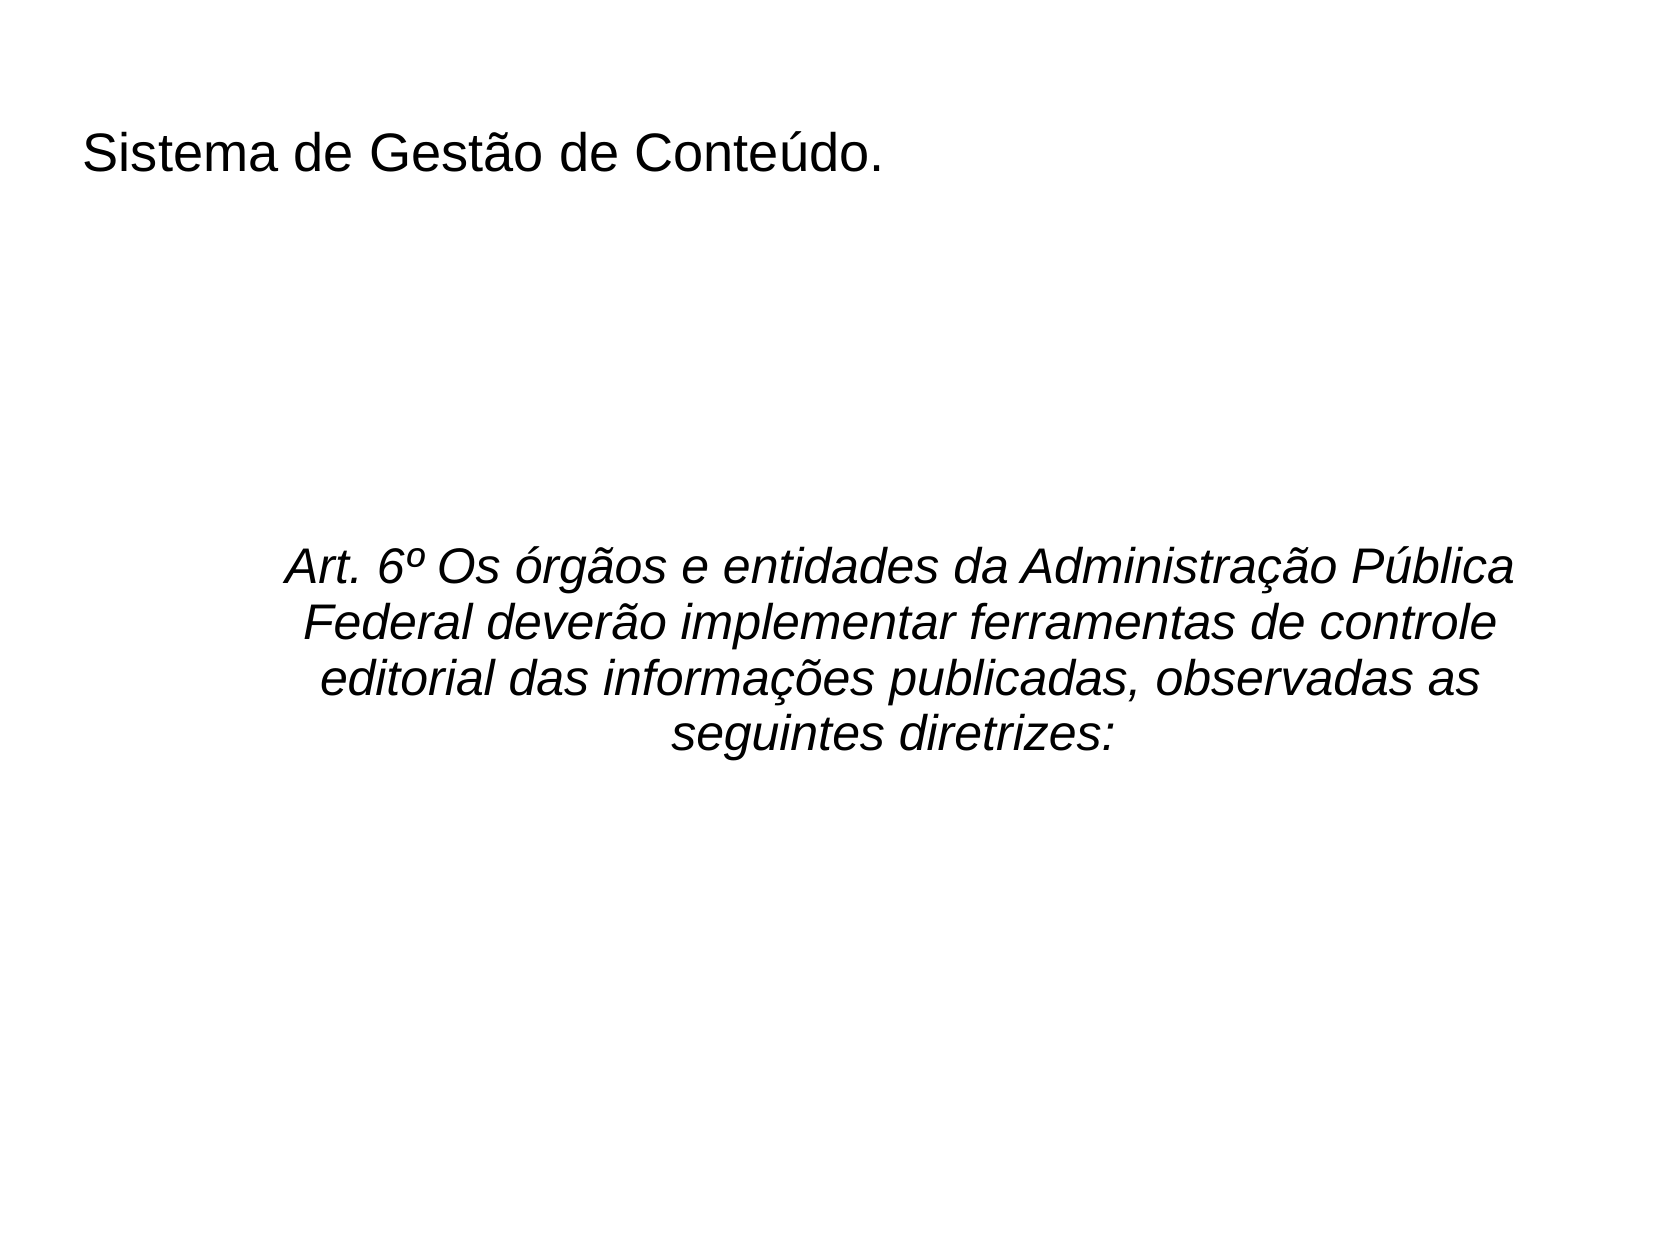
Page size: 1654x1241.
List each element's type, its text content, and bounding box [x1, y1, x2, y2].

title Sistema de Gestão de Conteúdo. [82, 49, 1571, 257]
subtitle Art. 6º Os órgãos e entidades da Administração Pública Federal deverão implementar ferramentas de controle editorial das informações publicadas, observadas as seguintes diretrizes: [82, 290, 1571, 1010]
